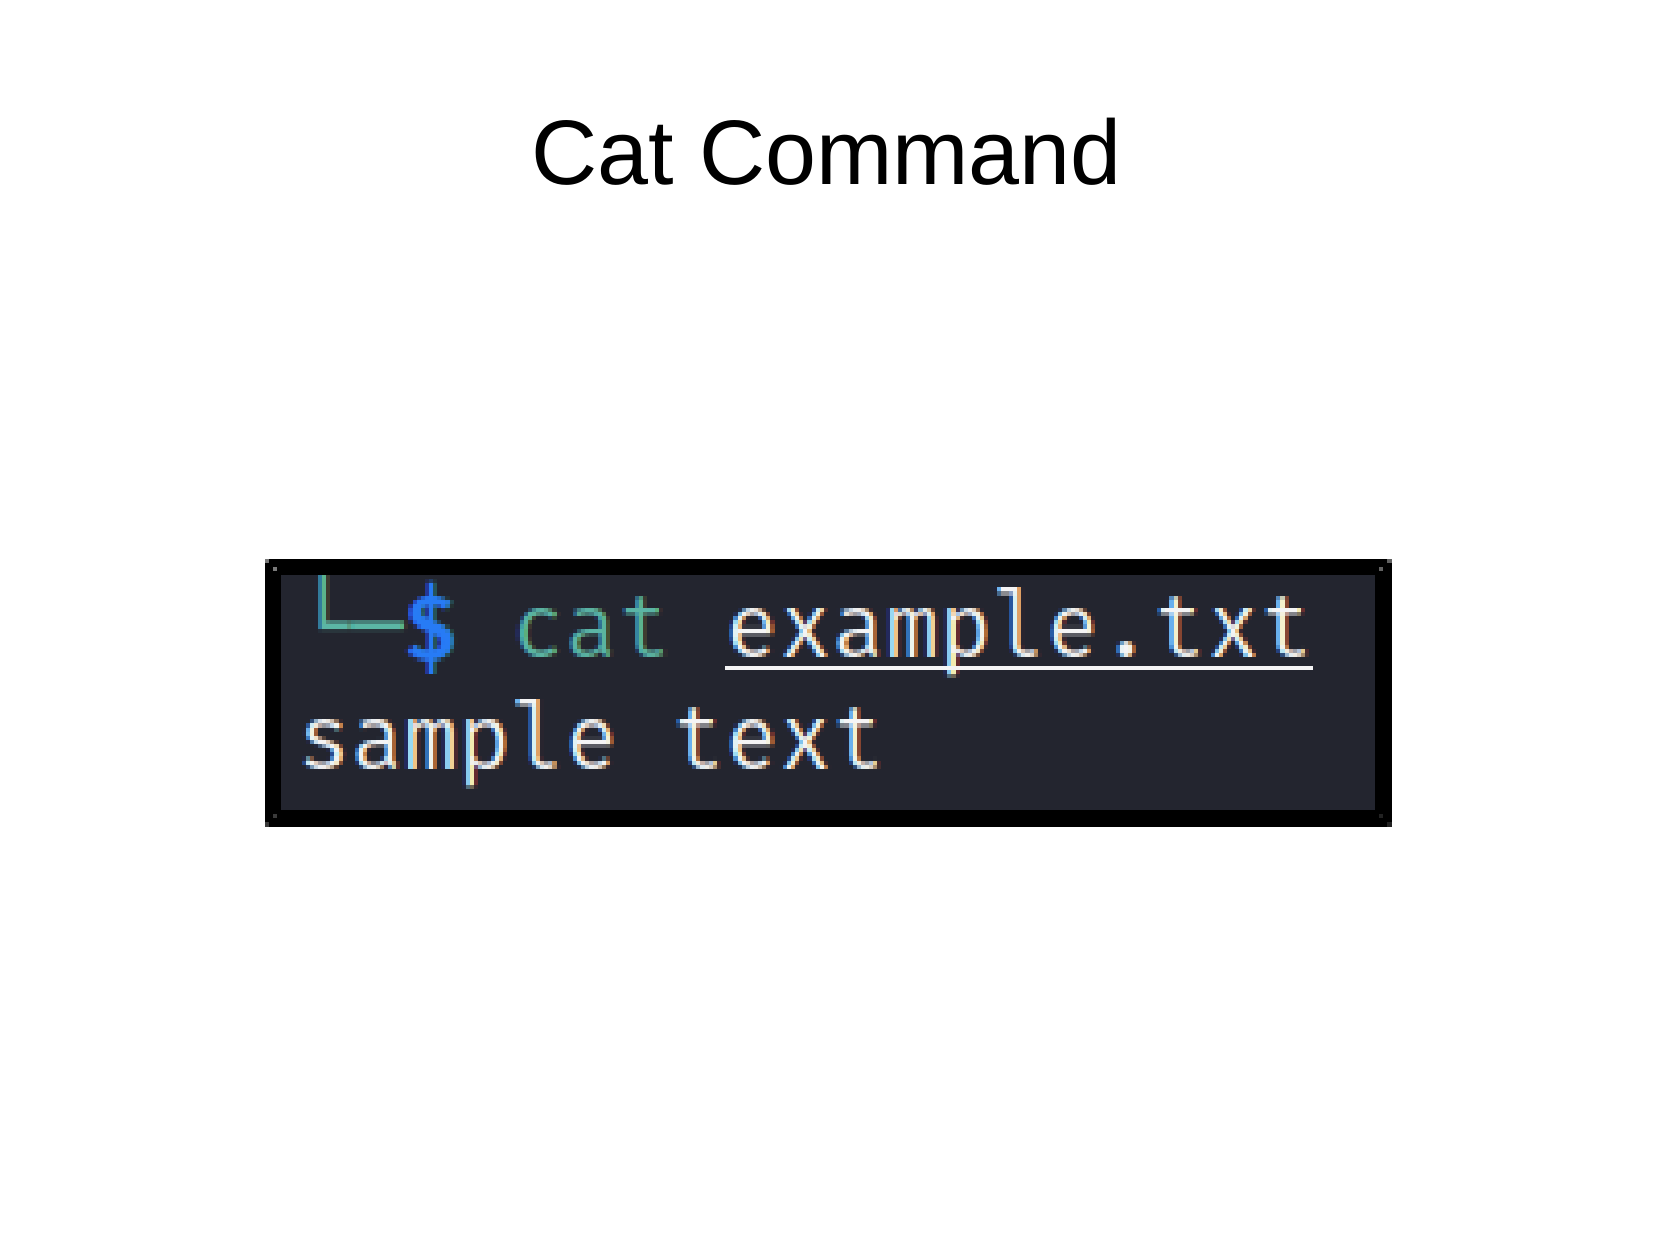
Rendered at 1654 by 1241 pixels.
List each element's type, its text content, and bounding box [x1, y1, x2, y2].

title Cat Command [82, 49, 1571, 257]
picture [265, 559, 1392, 827]
